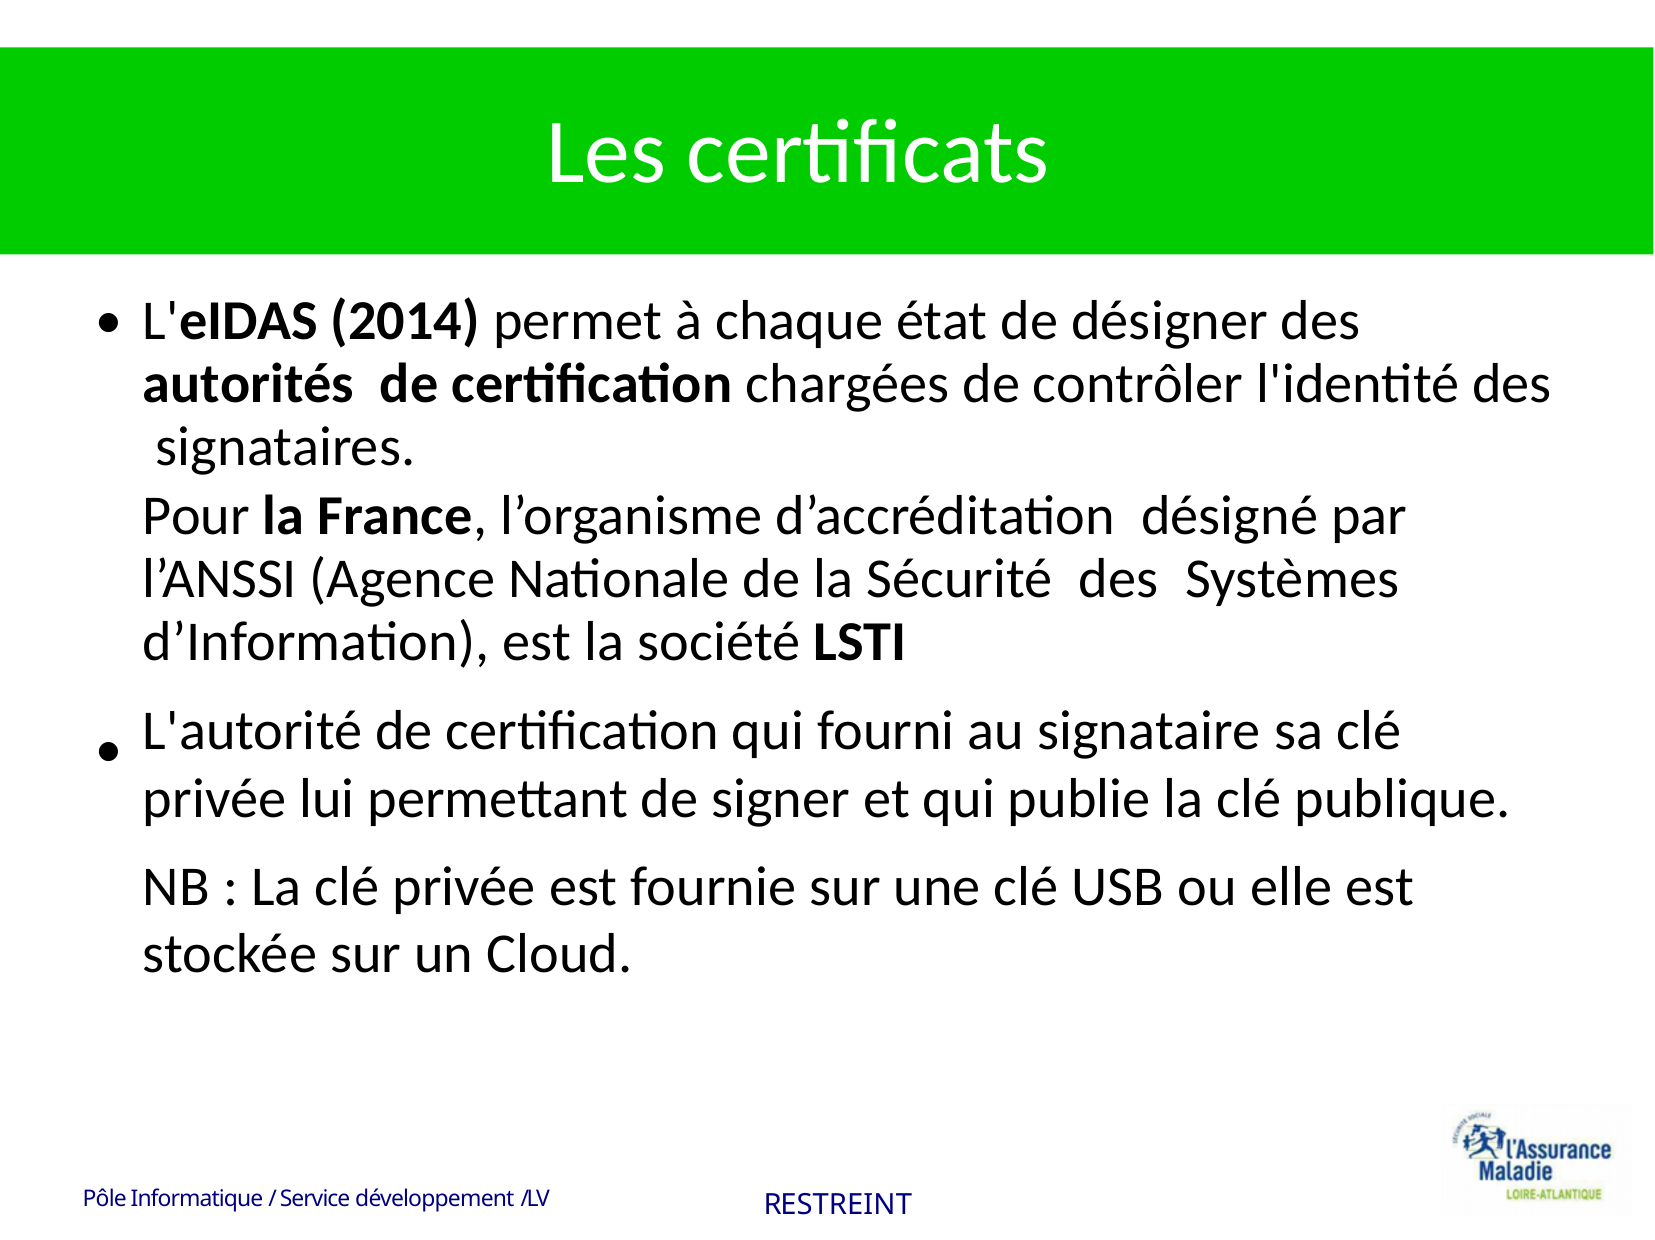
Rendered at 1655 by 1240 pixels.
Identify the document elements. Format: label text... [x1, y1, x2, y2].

text_box L'eIDAS (2014) permet à chaque état de désigner des autorités de certification chargées de contrôler l'identité des signataires. Pour la France, l’organisme d’accréditation désigné par l’ANSSI (Agence Nationale de la Sécurité des Systèmes d’Information), est la société LSTI L'autorité de certification qui fourni au signataire sa clé privée lui permettant de signer et qui publie la clé publique. NB : La clé privée est fournie sur une clé USB ou elle est stockée sur un Cloud. [140, 282, 1557, 985]
text_box [0, 47, 1654, 255]
text_box ● [95, 301, 120, 335]
text_box RESTREINT [761, 1185, 1064, 1240]
text_box ● [95, 731, 120, 764]
picture [1441, 1104, 1632, 1217]
title Les certificats [543, 88, 1109, 298]
text_box Pôle Informatique / Service développement /LV [80, 1183, 686, 1240]
